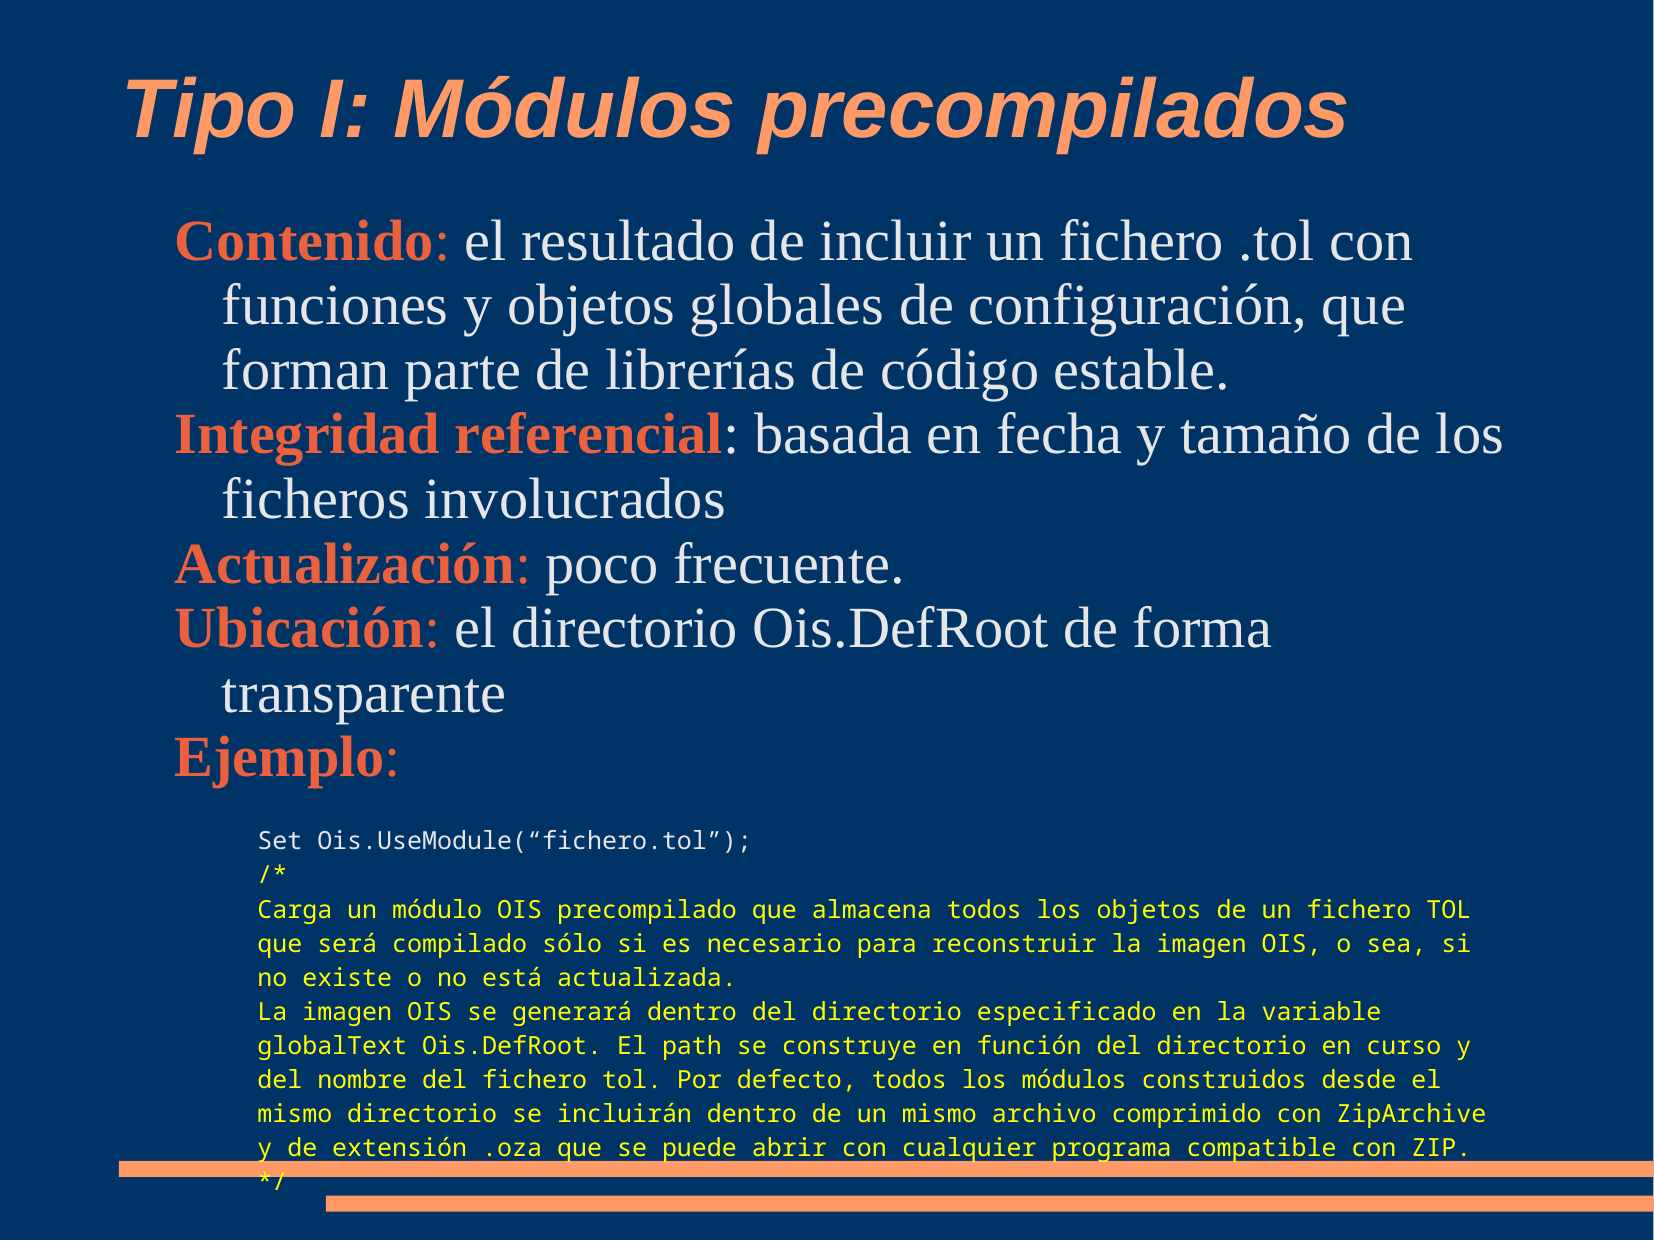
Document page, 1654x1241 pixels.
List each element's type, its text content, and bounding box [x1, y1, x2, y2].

title Tipo I: Módulos precompilados [121, 4, 1534, 213]
list Contenido: el resultado de incluir un fichero .tol con funciones y objetos globales de configuración, que forman parte de librerías de código estable. Integridad referencial: basada en fecha y tamaño de los ficheros involucrados Actualización: poco frecuente. Ubicación: el directorio Ois.DefRoot de forma transparente Ejemplo: Set Ois.UseModule(“fichero.tol”); /* Carga un módulo OIS precompilado que almacena todos los objetos de un fichero TOL que será compilado sólo si es necesario para reconstruir la imagen OIS, o sea, si no existe o no está actualizada. La imagen OIS se generará dentro del directorio especificado en la variable globalText Ois.DefRoot. El path se construye en función del directorio en curso y del nombre del fichero tol. Por defecto, todos los módulos construidos desde el mismo directorio se incluirán dentro de un mismo archivo comprimido con ZipArchive y de extensión .oza que se puede abrir con cualquier programa compatible con ZIP. */ [80, 208, 1520, 1103]
